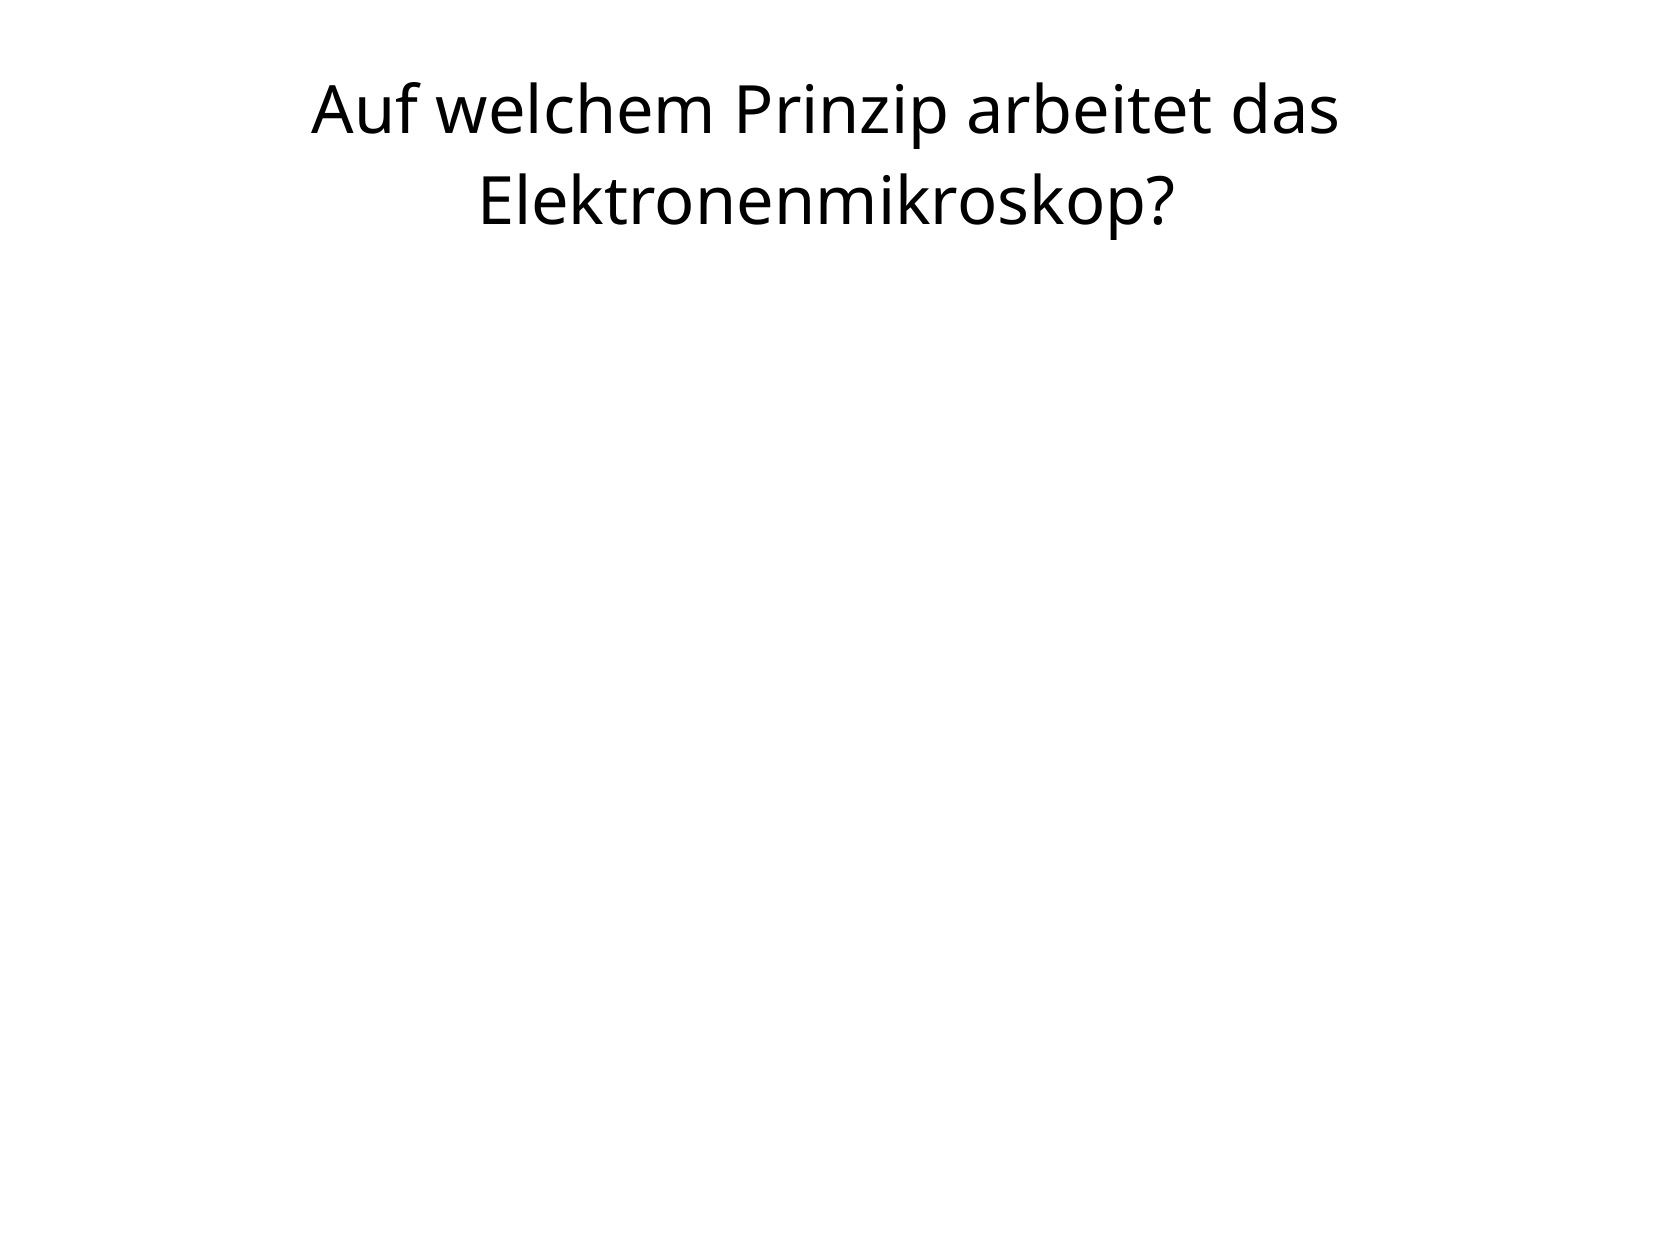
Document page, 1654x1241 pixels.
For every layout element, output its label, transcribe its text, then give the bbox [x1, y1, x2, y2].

title Auf welchem Prinzip arbeitet das Elektronenmikroskop? [82, 49, 1571, 257]
